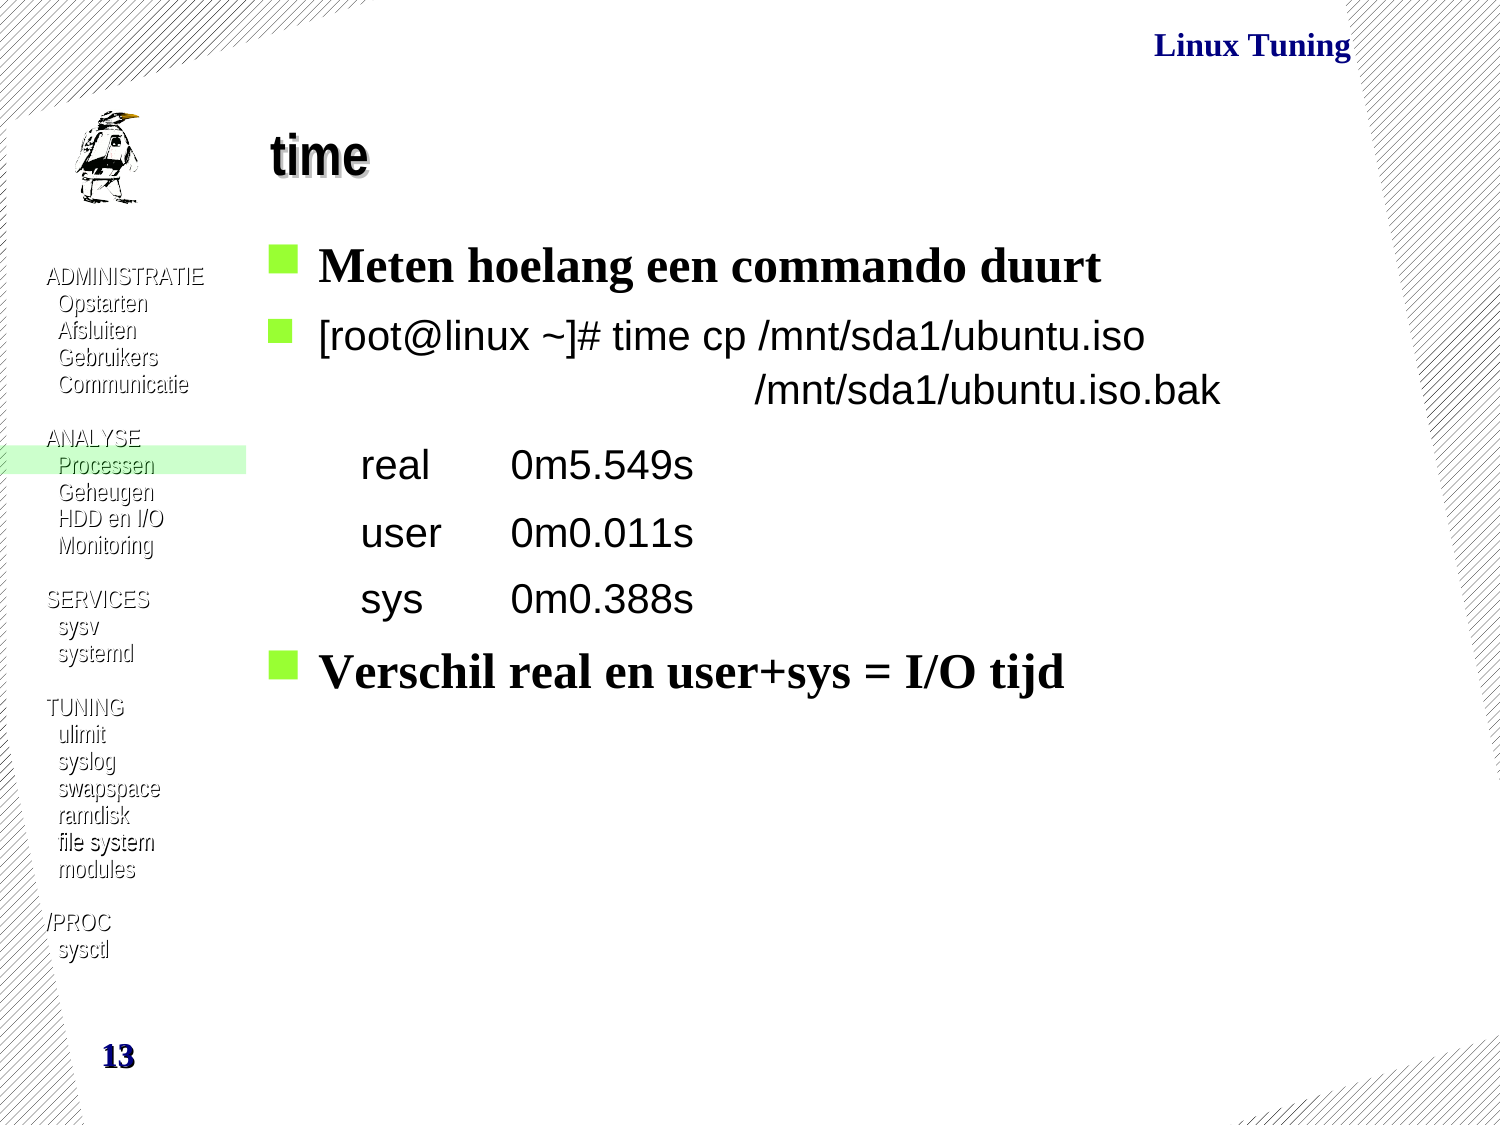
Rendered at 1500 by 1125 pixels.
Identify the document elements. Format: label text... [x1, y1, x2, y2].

list Meten hoelang een commando duurt [root@linux ~]# time cp /mnt/sda1/ubuntu.iso /mnt/sda1/ubuntu.iso.bak real 0m5.549s user 0m0.011s sys 0m0.388s Verschil real en user+sys = I/O tijd [264, 229, 1486, 882]
title time [270, 41, 1500, 250]
picture [57, 105, 143, 206]
text_box [0, 445, 247, 475]
